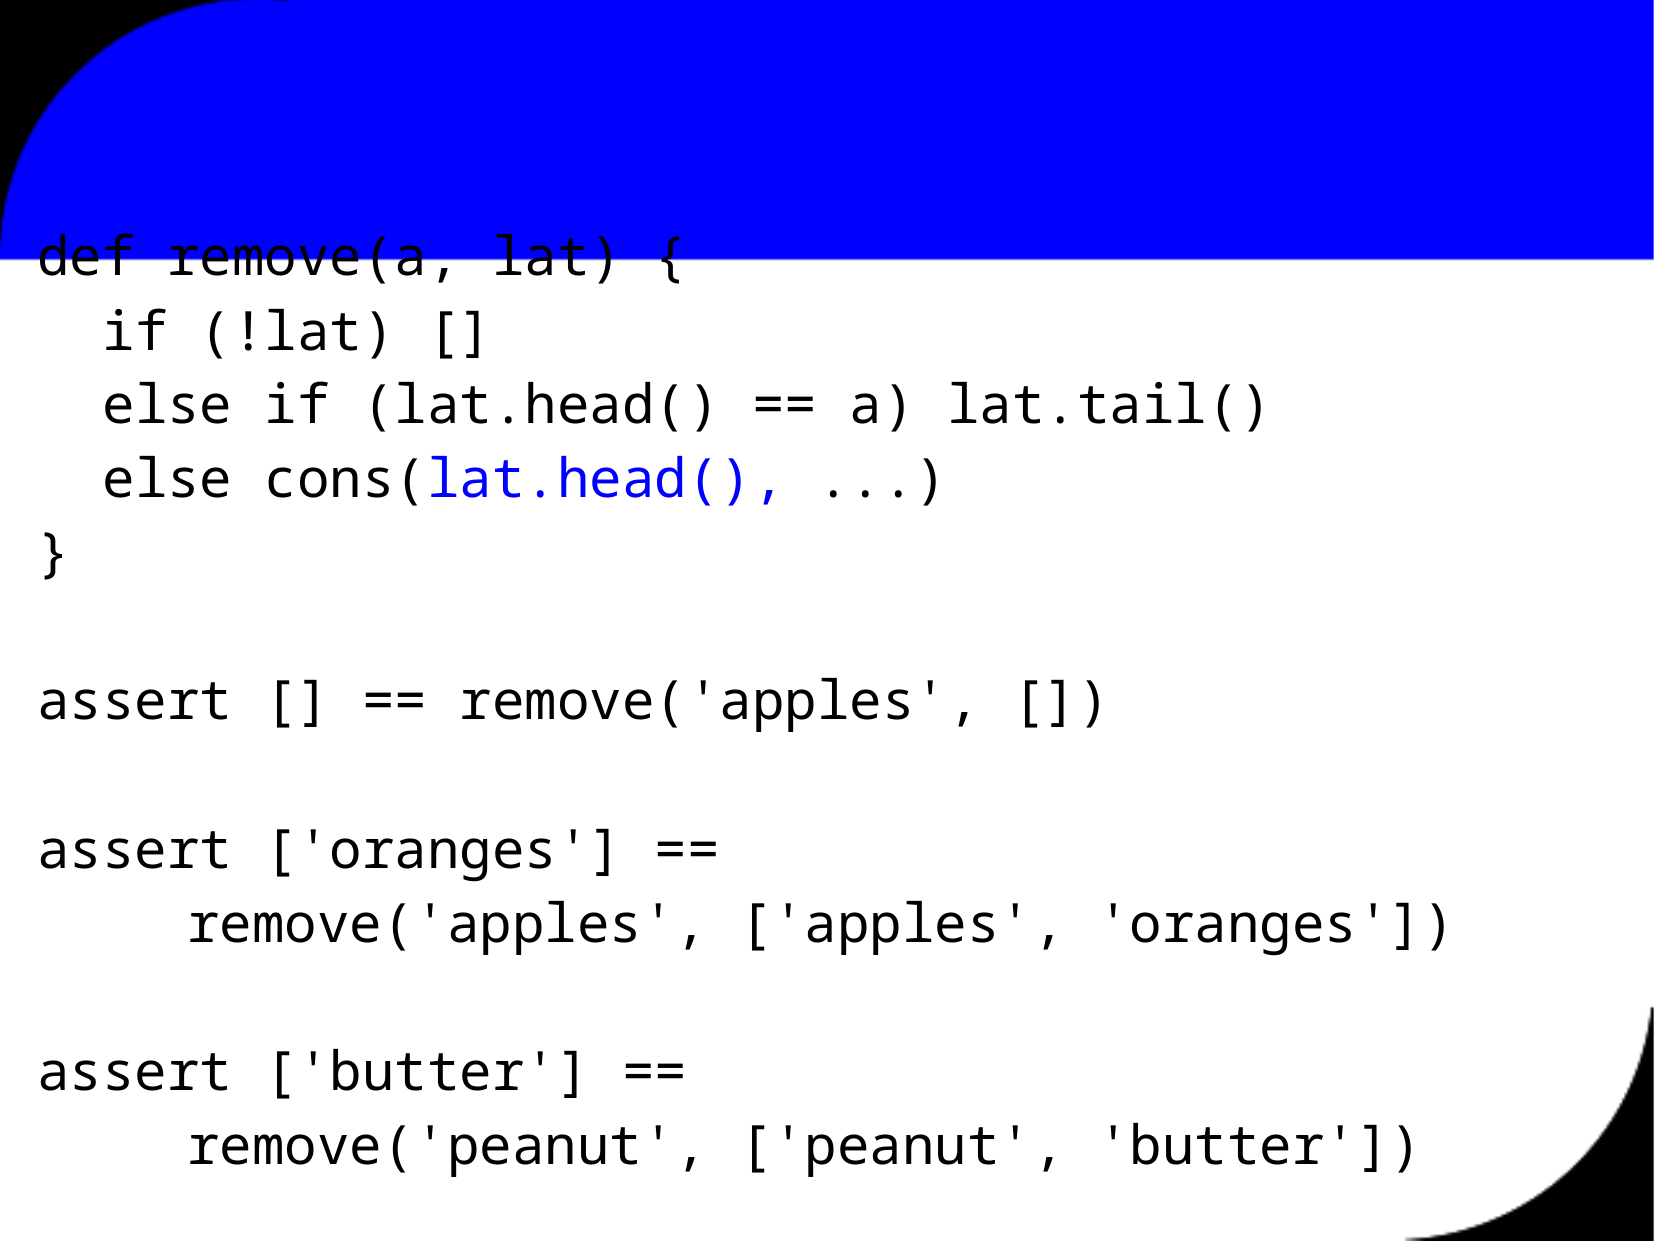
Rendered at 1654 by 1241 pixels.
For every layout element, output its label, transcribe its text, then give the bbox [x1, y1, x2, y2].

picture [0, 0, 1654, 1241]
subtitle def remove(a, lat) { if (!lat) [] else if (lat.head() == a) lat.tail() else cons(lat.head(), ...) } assert [] == remove('apples', []) assert ['oranges'] == remove('apples', ['apples', 'oranges']) assert ['butter'] == remove('peanut', ['peanut', 'butter']) [37, 279, 1613, 1119]
